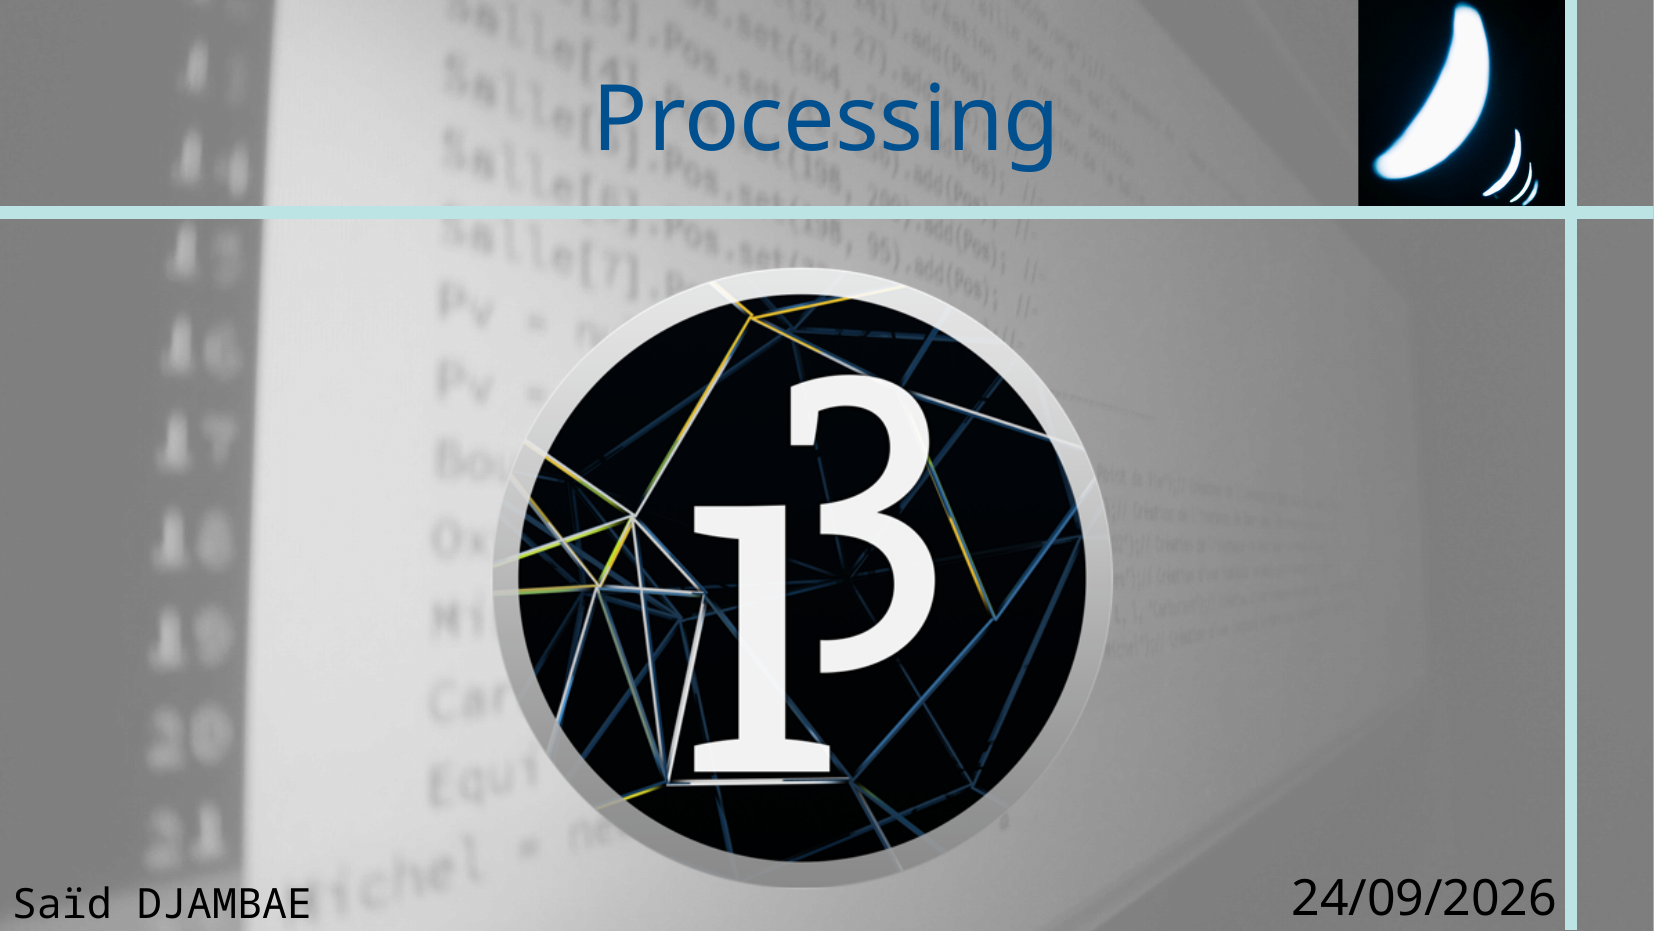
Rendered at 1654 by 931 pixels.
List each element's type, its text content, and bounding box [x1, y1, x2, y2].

picture [1577, 0, 1654, 206]
picture [0, 0, 1565, 206]
title Processing [82, 37, 1571, 193]
picture [0, 219, 1654, 931]
